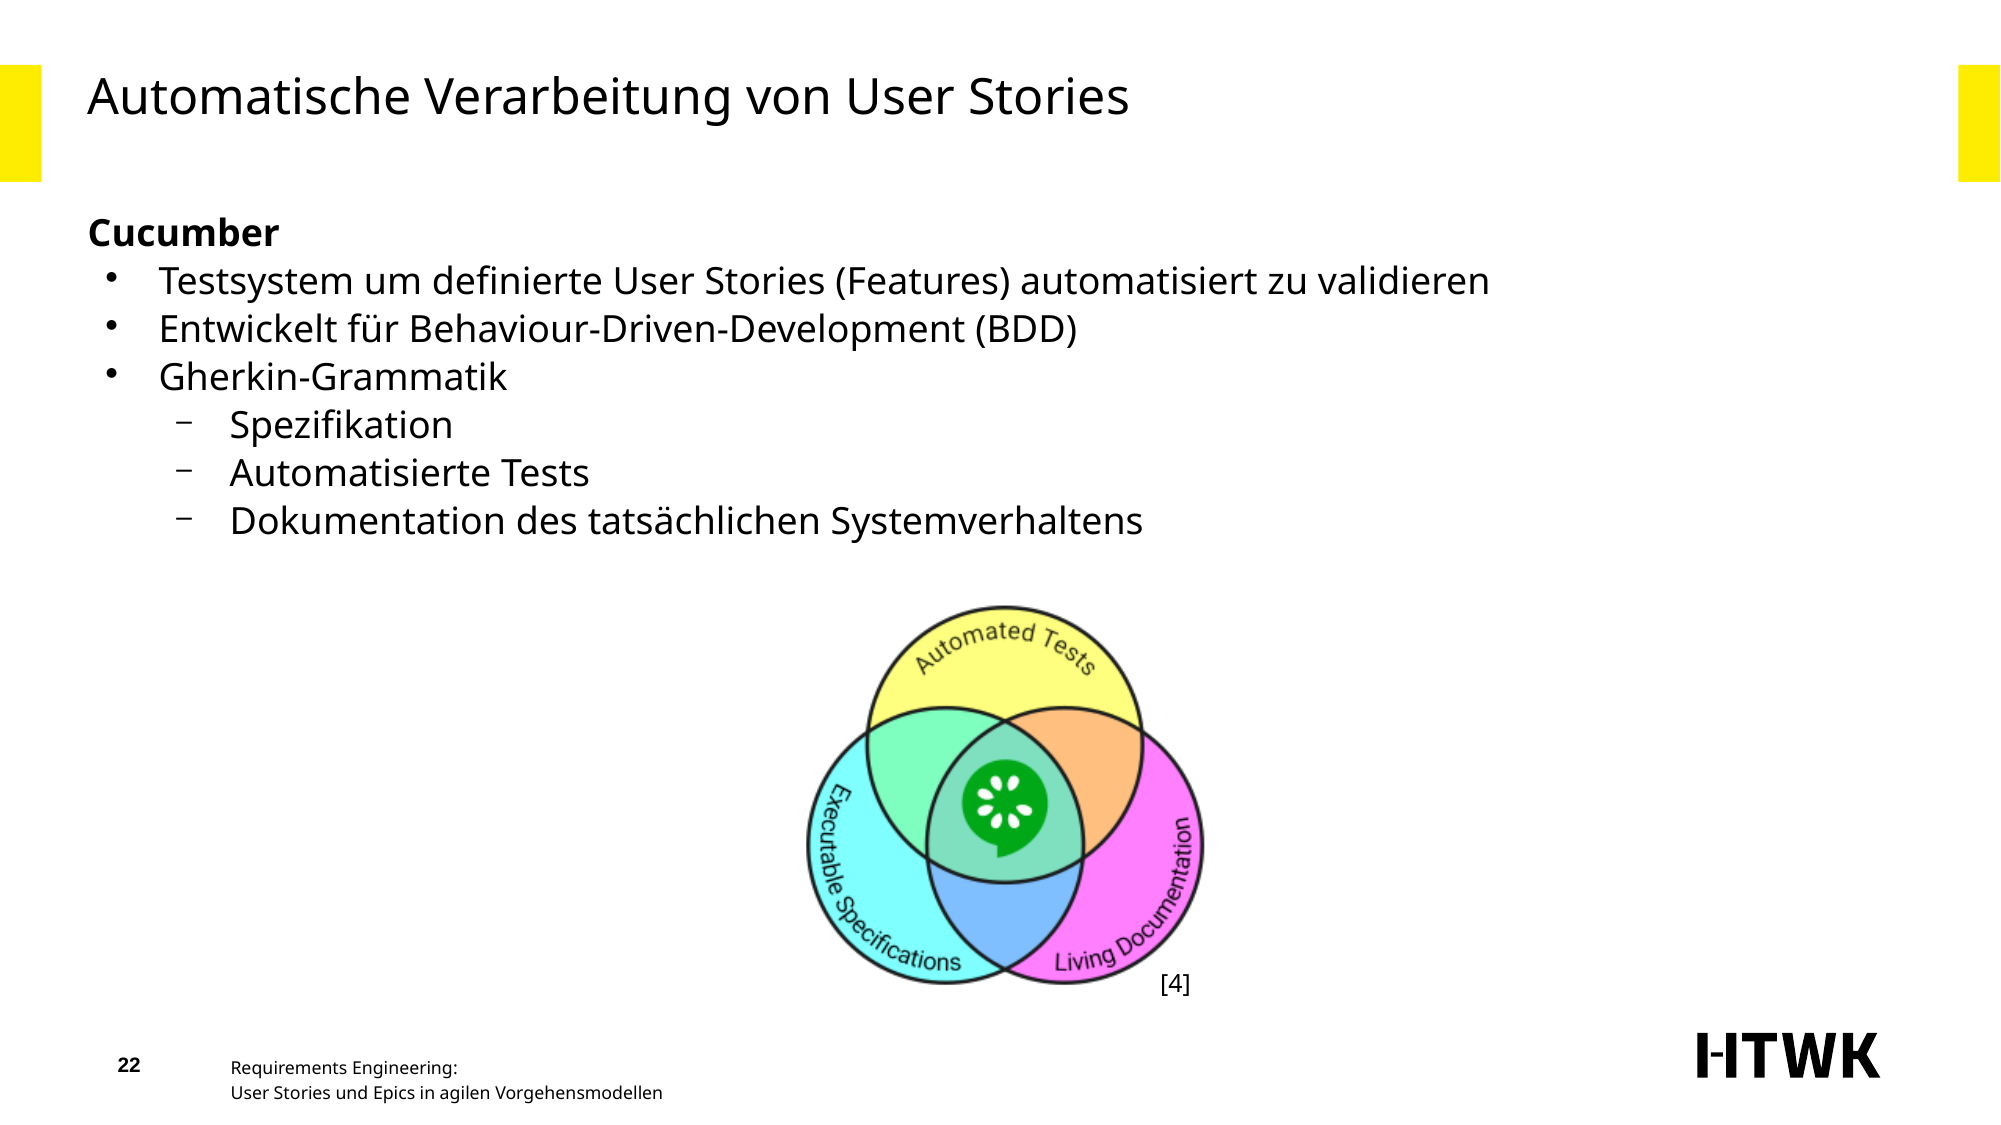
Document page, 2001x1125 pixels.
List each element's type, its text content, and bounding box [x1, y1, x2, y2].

picture [805, 595, 1206, 996]
text_box Cucumber Testsystem um definierte User Stories (Features) automatisiert zu validieren Entwickelt für Behaviour-Driven-Development (BDD) Gherkin-Grammatik Spezifikation Automatisierte Tests Dokumentation des tatsächlichen Systemverhaltens [87, 205, 1861, 473]
text_box [4] [1145, 958, 1223, 1030]
title Automatische Verarbeitung von User Stories [87, 59, 1412, 177]
